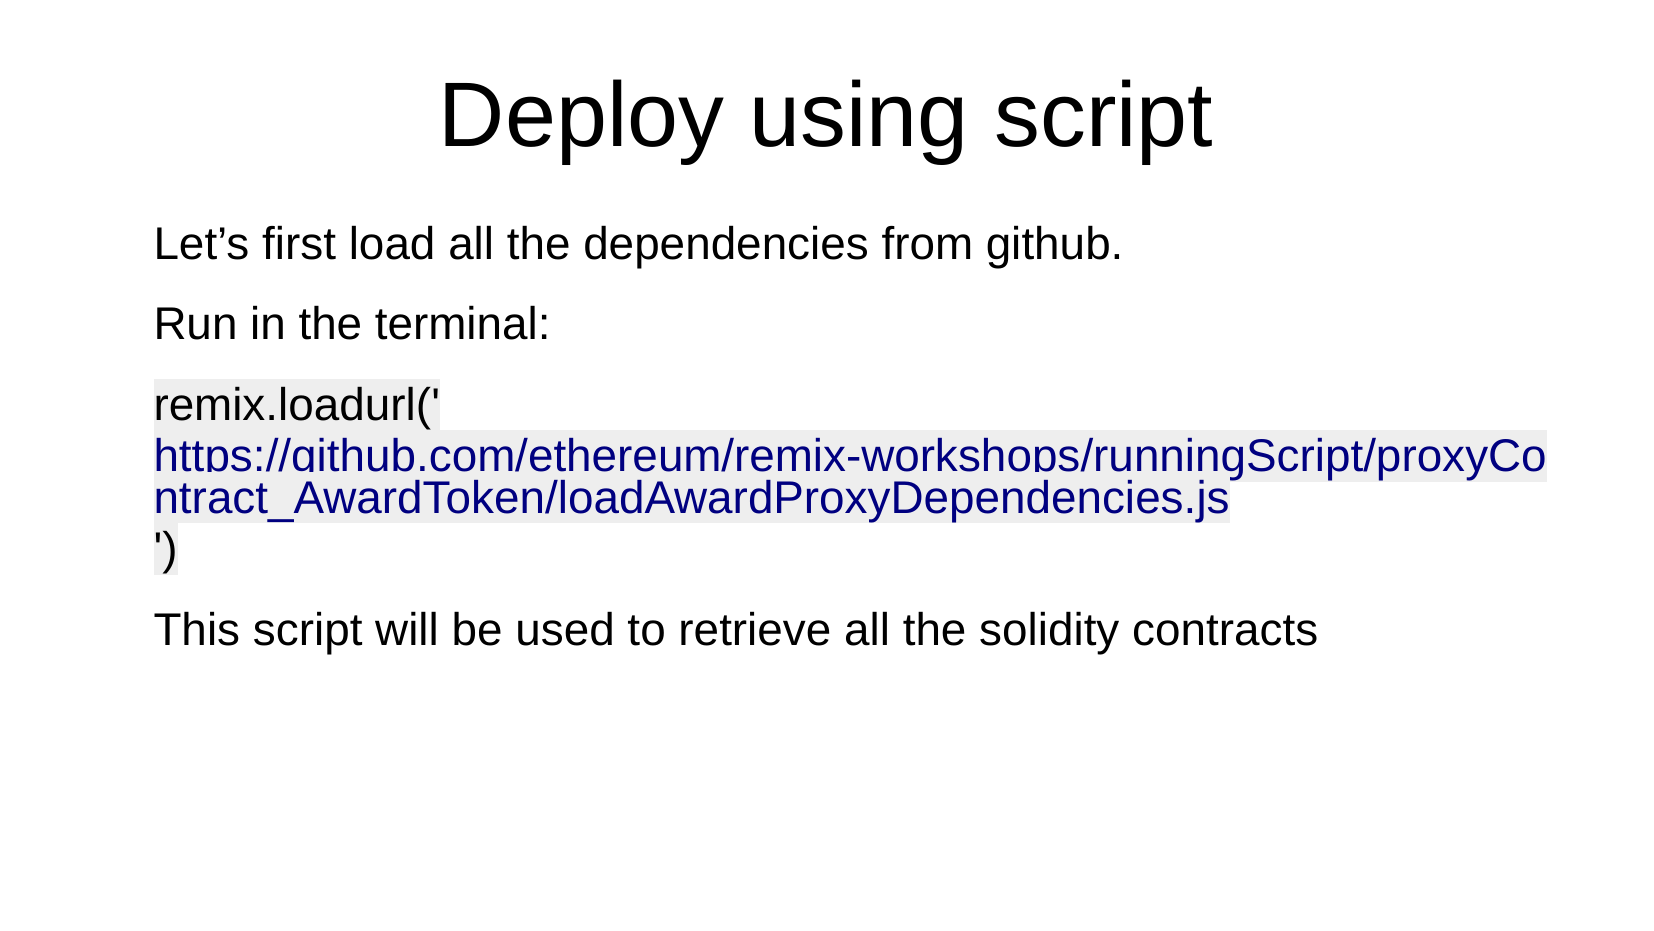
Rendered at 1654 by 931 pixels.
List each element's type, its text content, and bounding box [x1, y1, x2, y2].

title Deploy using script [82, 37, 1571, 193]
list Let’s first load all the dependencies from github. Run in the terminal: remix.loadurl('https://github.com/ethereum/remix-workshops/runningScript/proxyContract_AwardToken/loadAwardProxyDependencies.js') This script will be used to retrieve all the solidity contracts [82, 217, 1571, 758]
